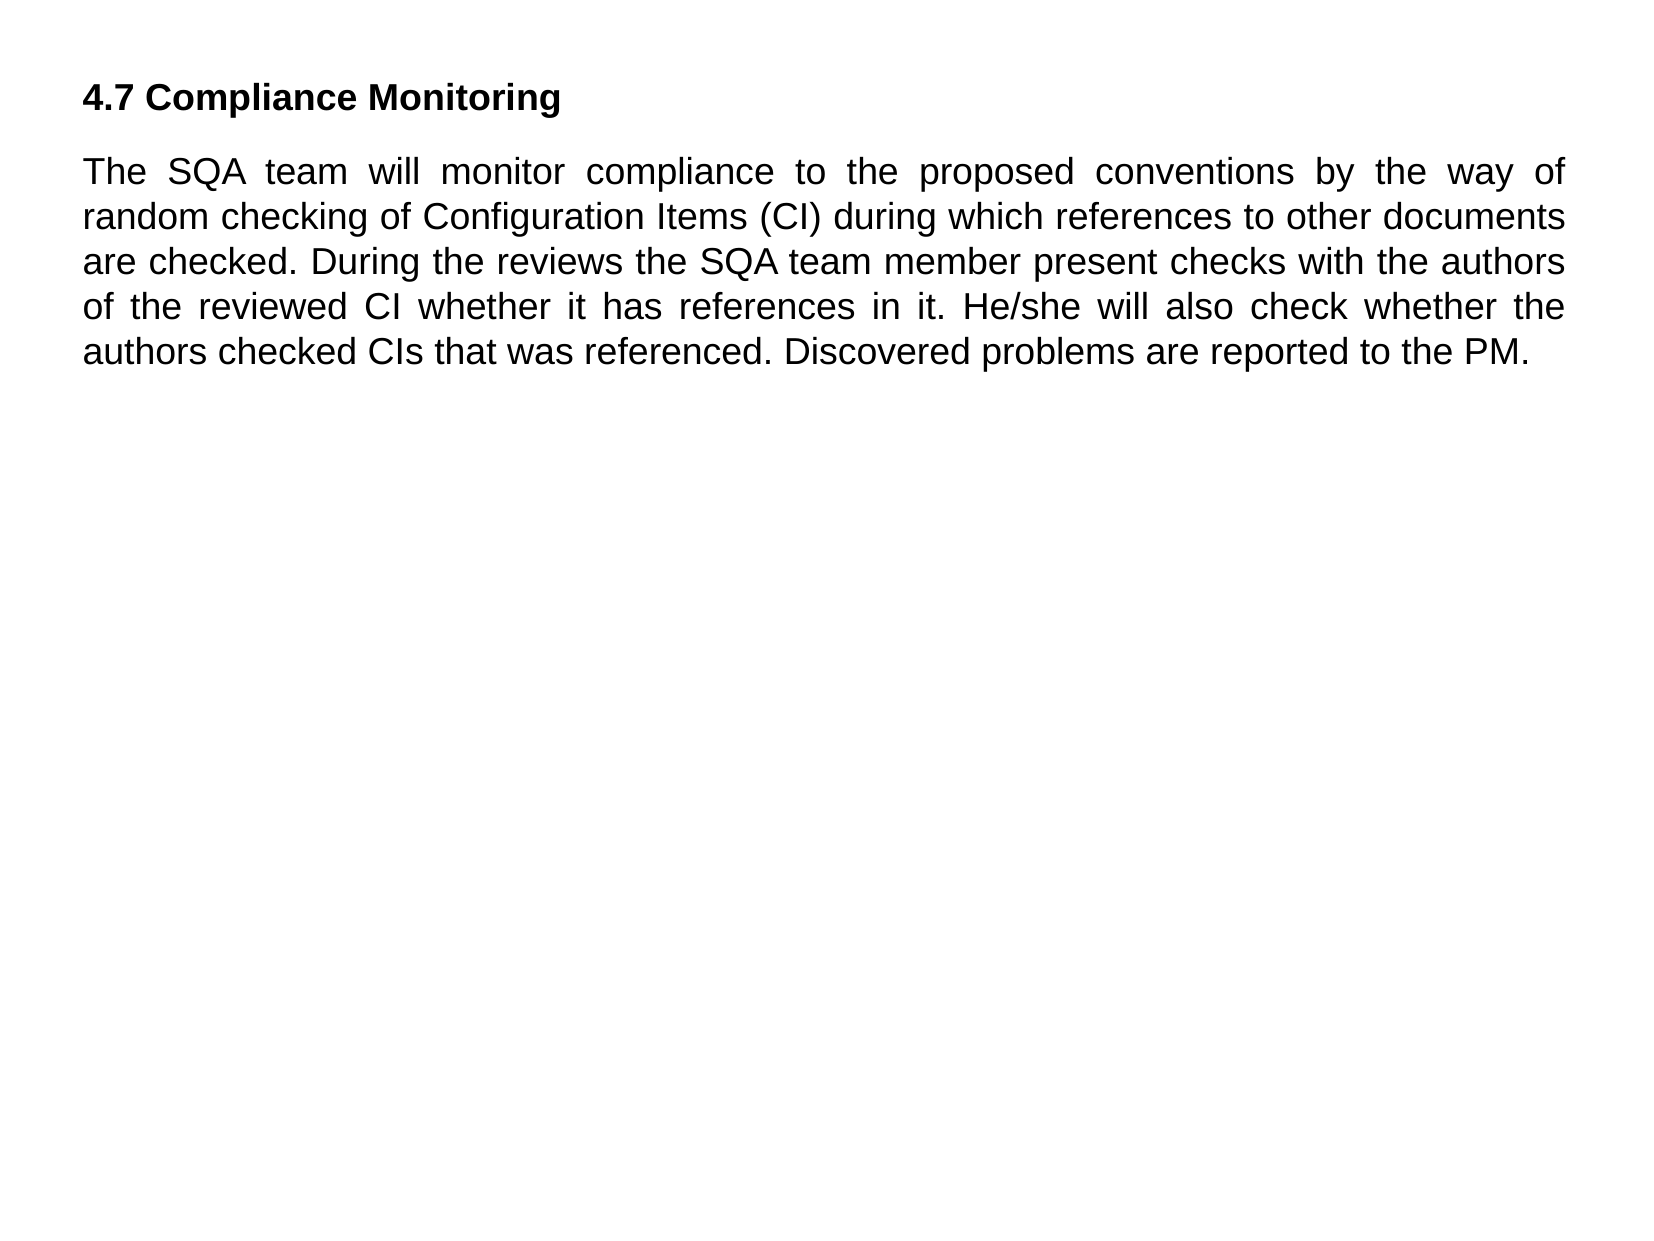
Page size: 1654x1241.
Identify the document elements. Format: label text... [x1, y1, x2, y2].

list 4.7 Compliance Monitoring The SQA team will monitor compliance to the proposed conventions by the way of random checking of Configuration Items (CI) during which references to other documents are checked. During the reviews the SQA team member present checks with the authors of the reviewed CI whether it has references in it. He/she will also check whether the authors checked CIs that was referenced. Discovered problems are reported to the PM. [82, 72, 1571, 1010]
